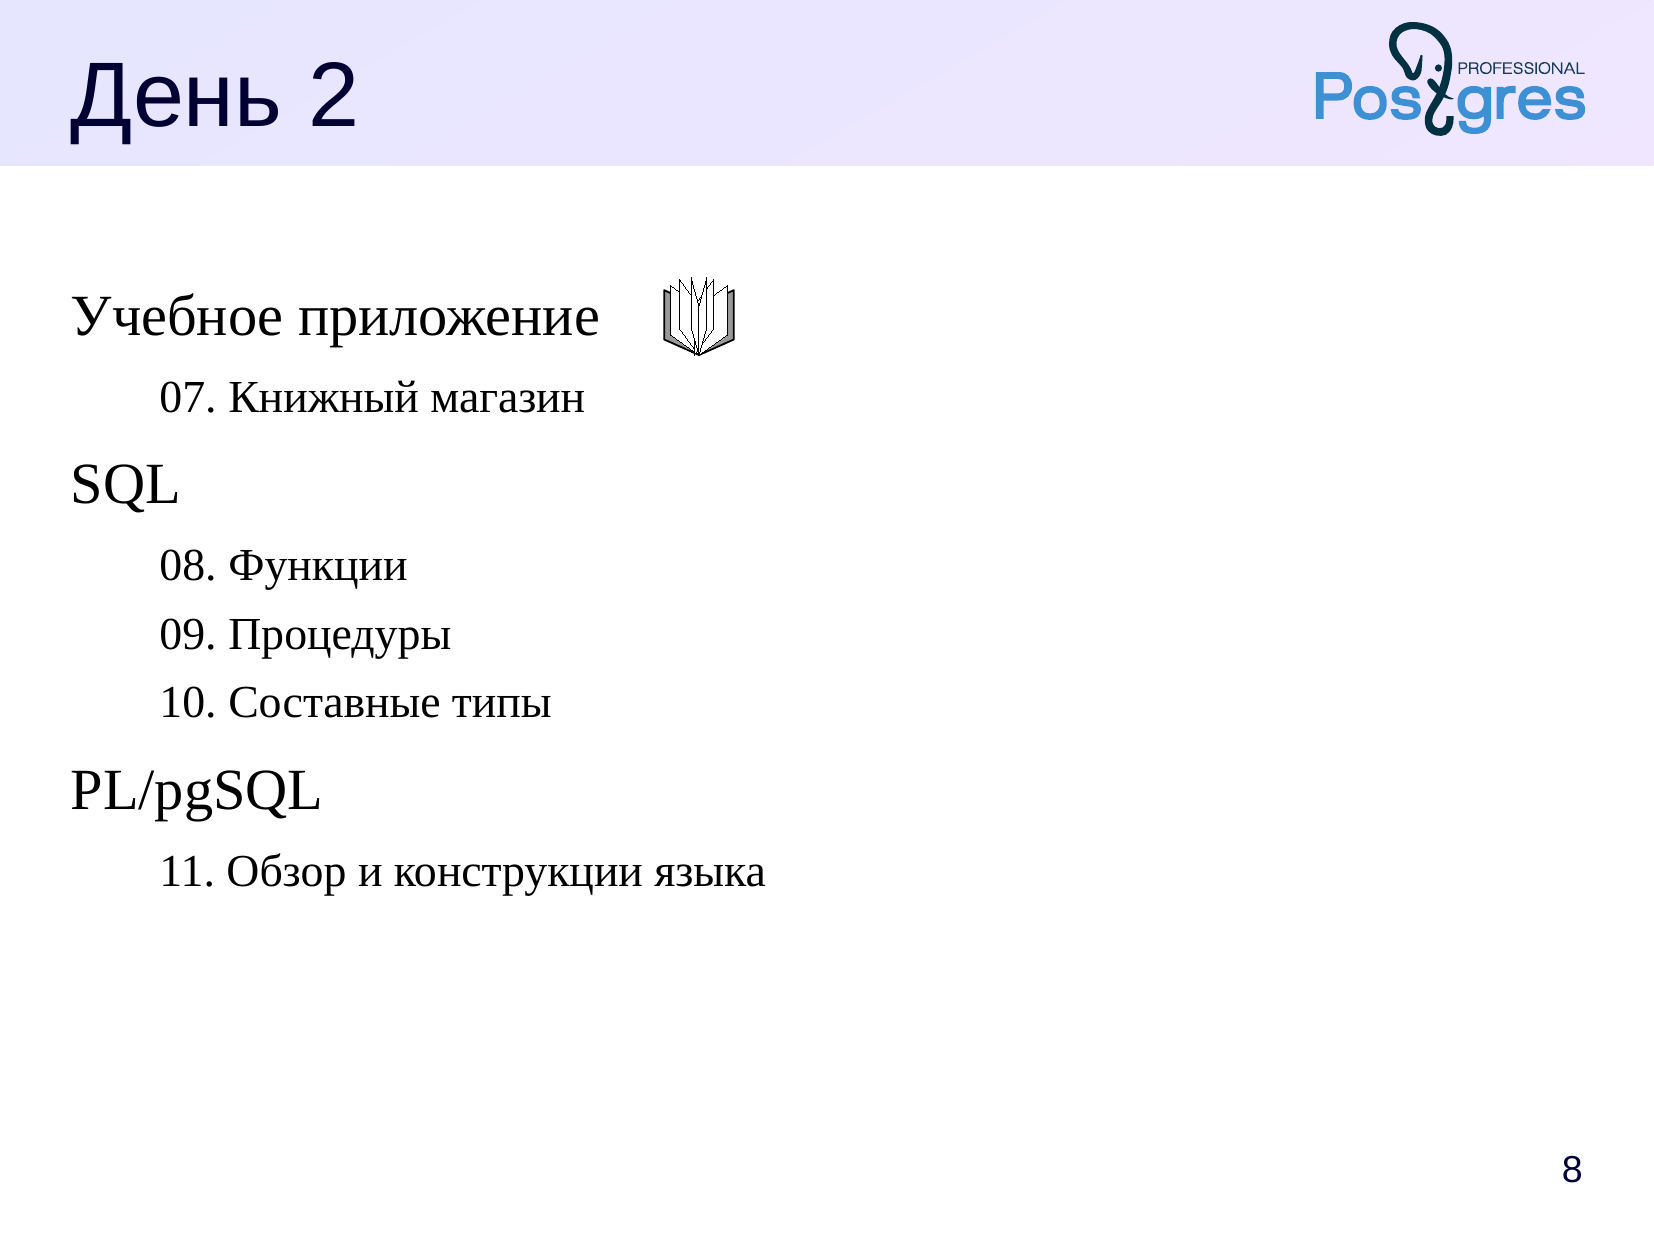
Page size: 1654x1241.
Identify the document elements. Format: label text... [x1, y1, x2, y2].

list Учебное приложение 07. Книжный магазин SQL 08. Функции 09. Процедуры 10. Составные типы PL/pgSQL 11. Обзор и конструкции языка [70, 283, 1583, 1134]
text_box [664, 277, 734, 356]
title День 2 [70, 43, 1241, 147]
